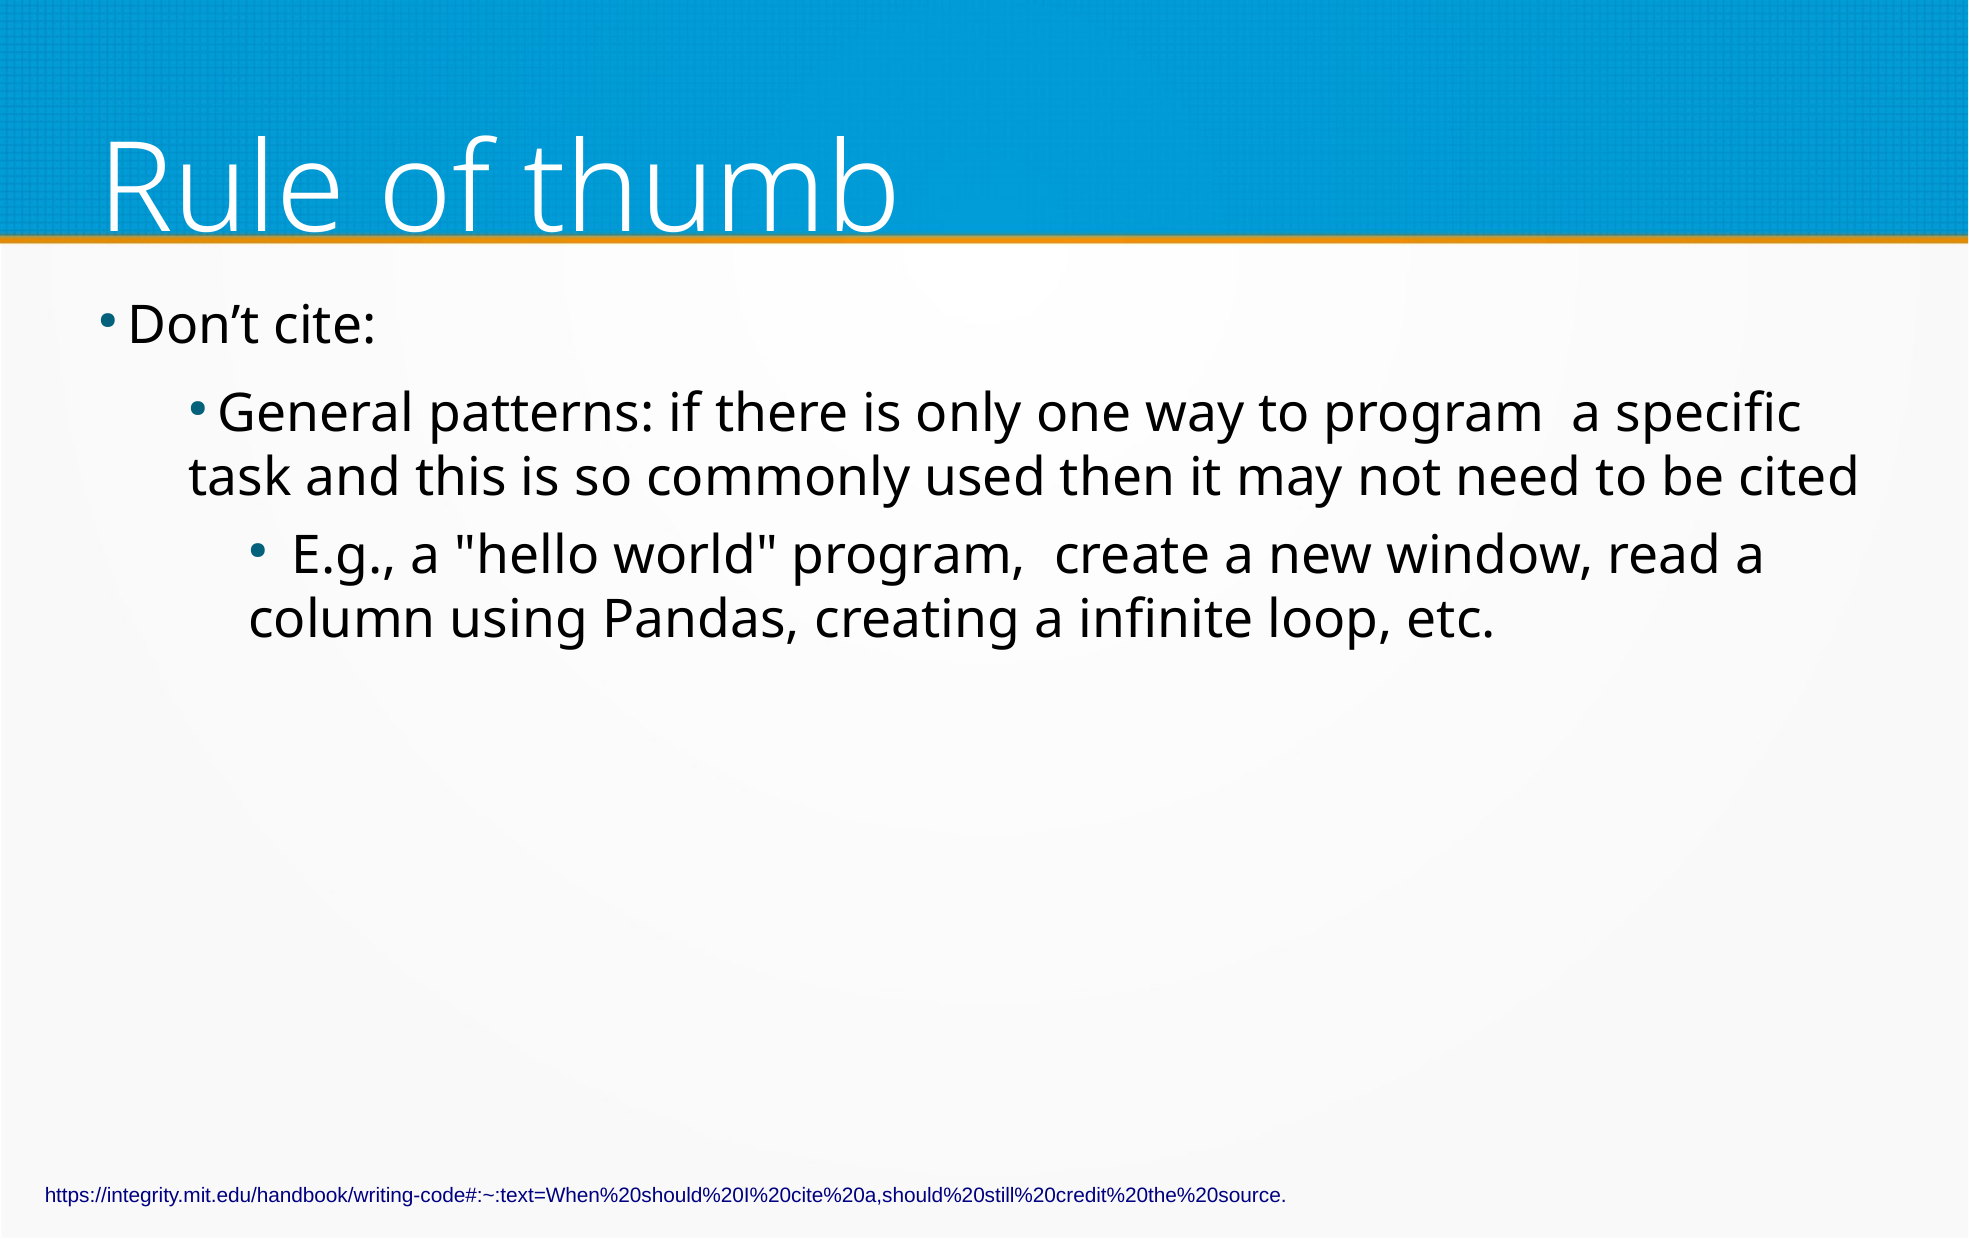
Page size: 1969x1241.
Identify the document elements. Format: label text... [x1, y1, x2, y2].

picture [0, 233, 1969, 1241]
list Don’t cite: General patterns: if there is only one way to program a specific task and this is so commonly used then it may not need to be cited E.g., a "hello world" program, create a new window, read a column using Pandas, creating a infinite loop, etc. [98, 290, 1870, 1156]
title Rule of thumb [98, 49, 1870, 257]
text_box https://integrity.mit.edu/handbook/writing-code#:~:text=When%20should%20I%20cite%20a,should%20still%20credit%20the%20source. [30, 1176, 1302, 1216]
